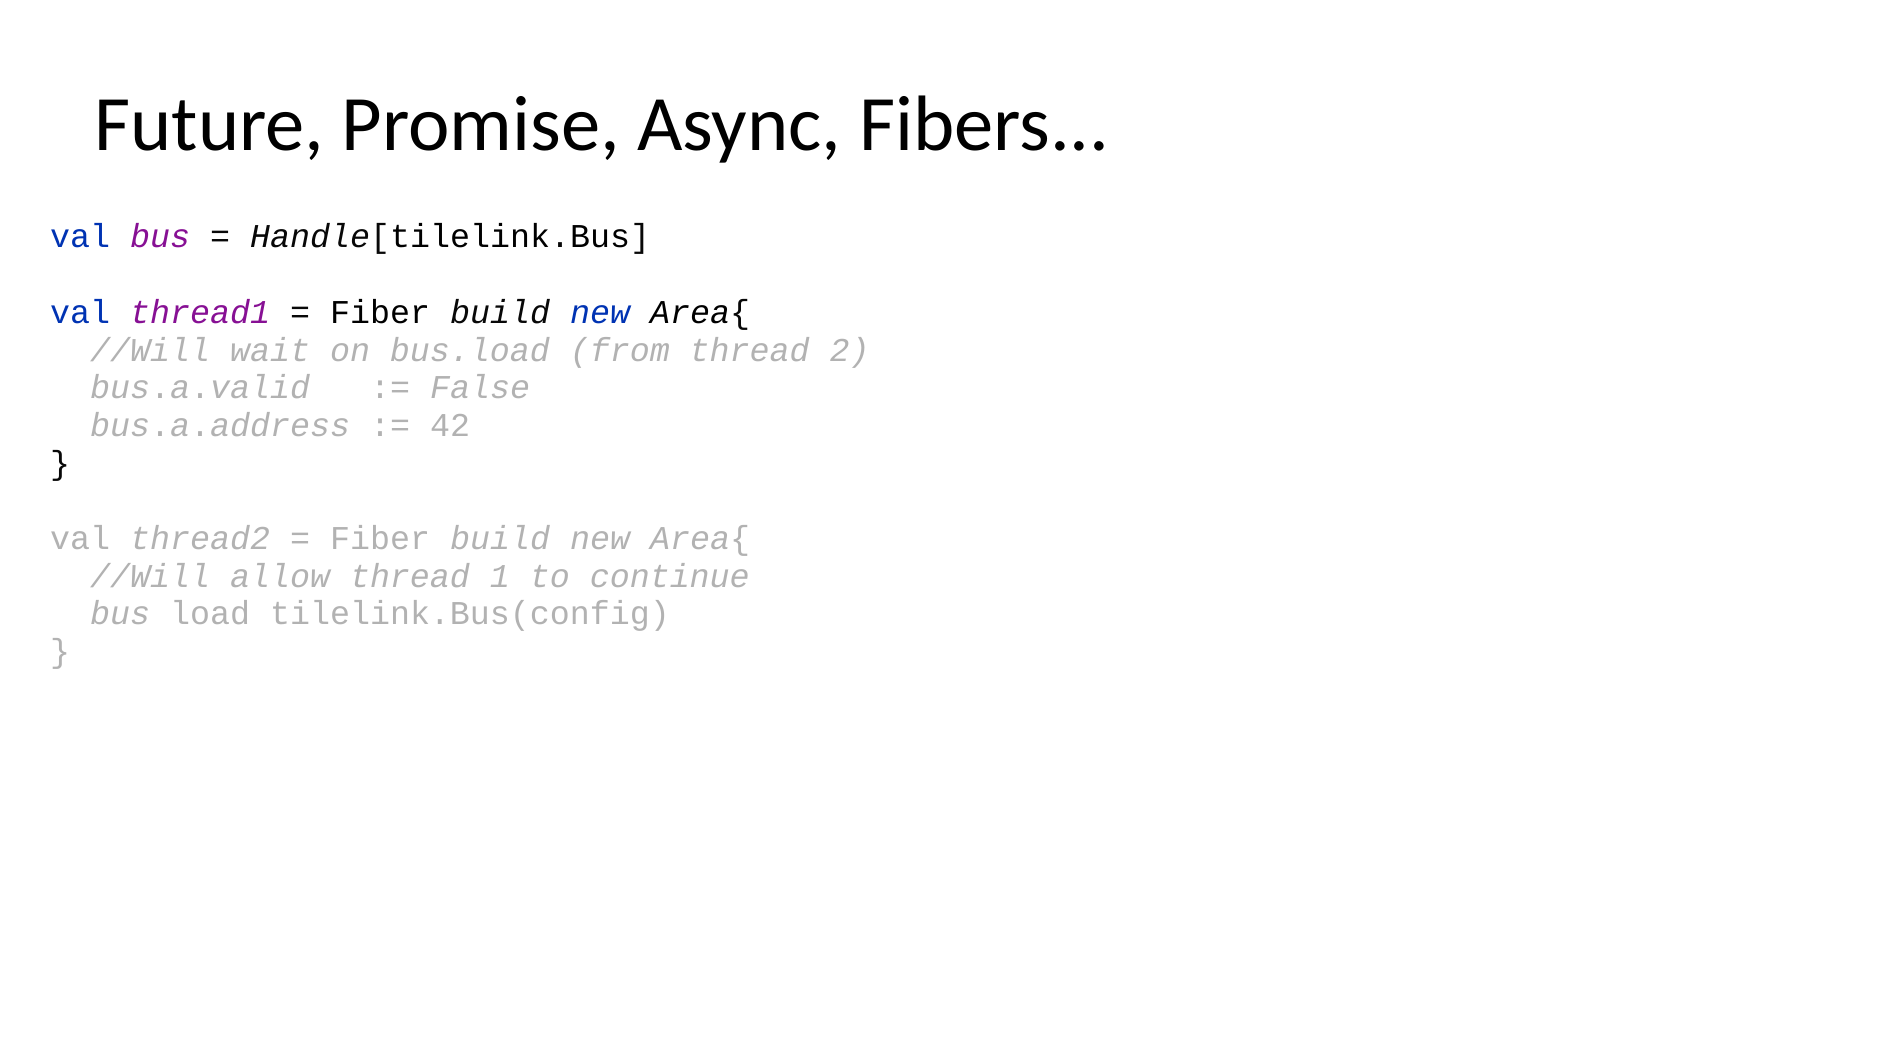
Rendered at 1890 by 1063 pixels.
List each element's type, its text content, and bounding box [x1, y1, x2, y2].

title Future, Promise, Async, Fibers... [94, 42, 1796, 220]
text_box val bus = Handle[tilelink.Bus] val thread1 = Fiber build new Area{ //Will wait on bus.load (from thread 2) bus.a.valid := False bus.a.address := 42 } val thread2 = Fiber build new Area{ //Will allow thread 1 to continue bus load tilelink.Bus(config) } [35, 212, 1099, 1063]
